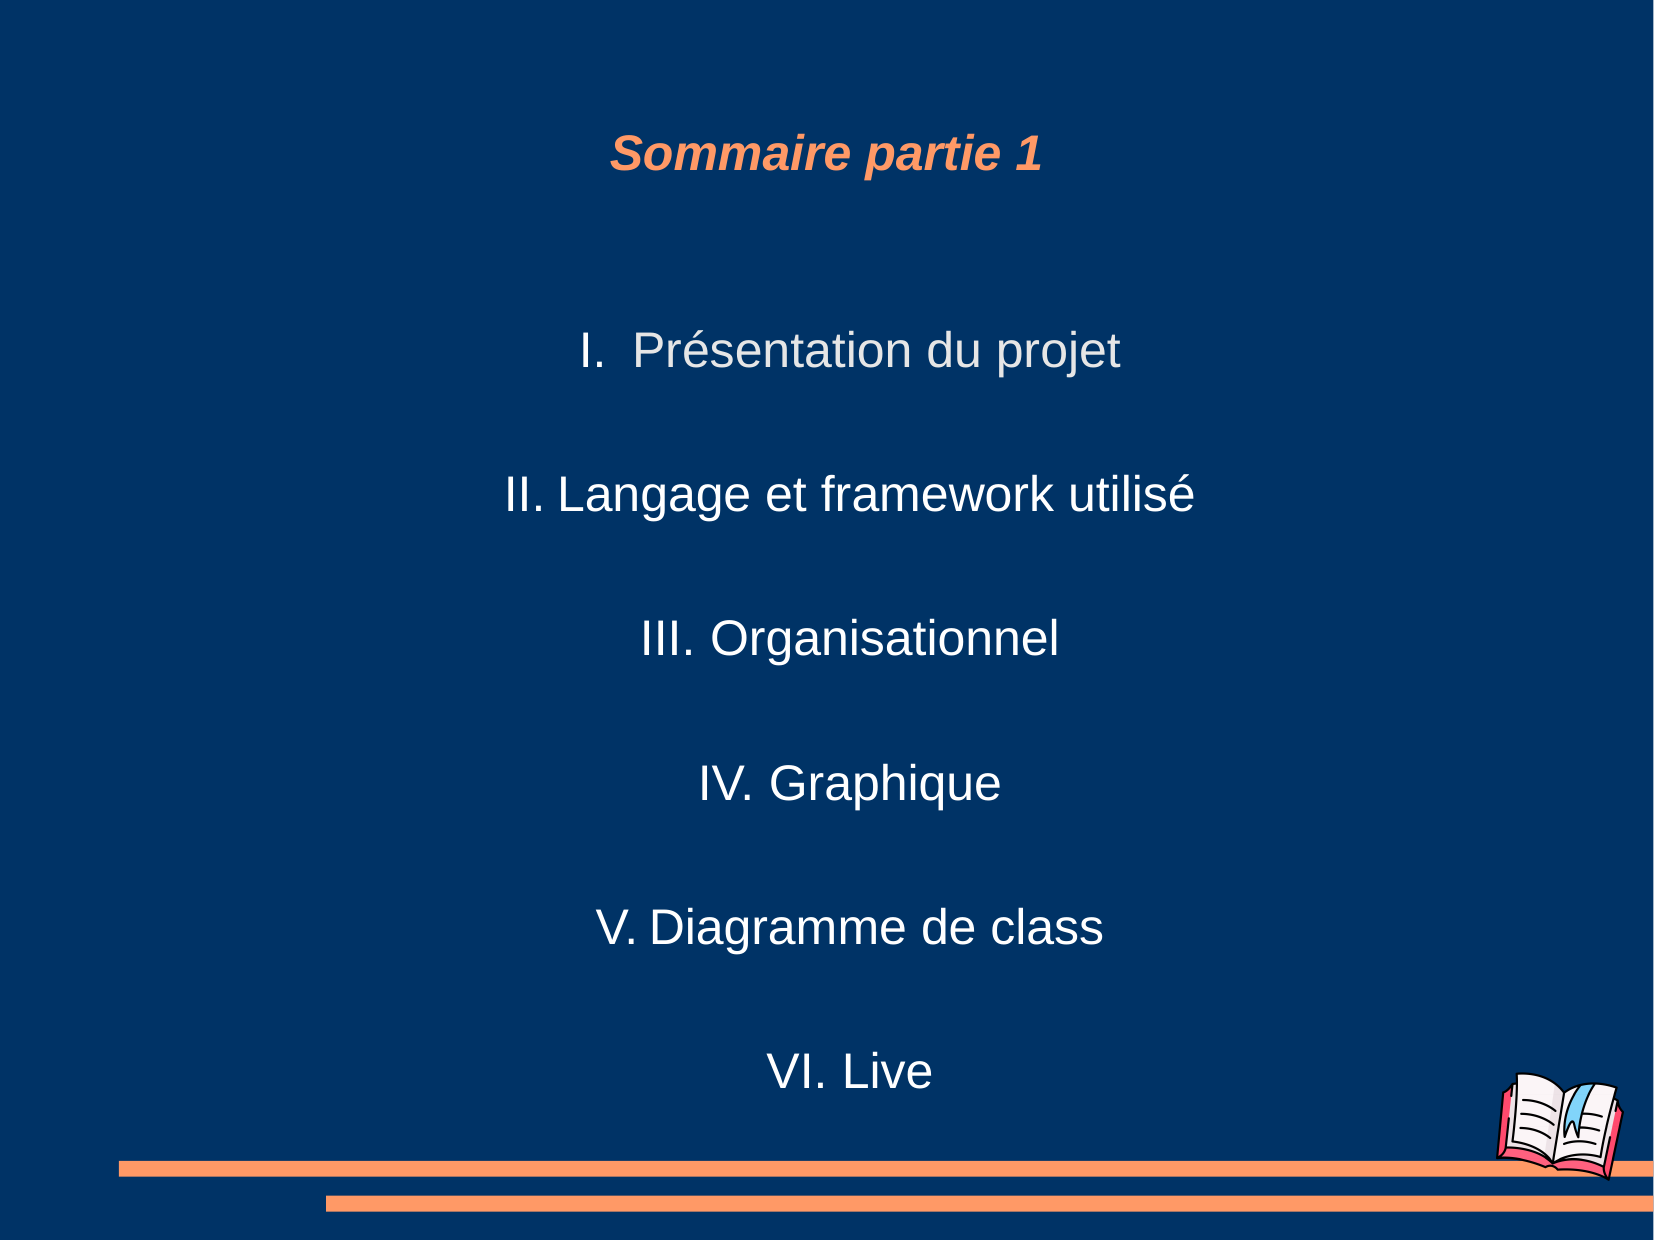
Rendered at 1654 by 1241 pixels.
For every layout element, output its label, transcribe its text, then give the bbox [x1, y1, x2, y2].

title Sommaire partie 1 [82, 49, 1571, 257]
list Présentation du projet Langage et framework utilisé Organisationnel Graphique Diagramme de class Live [121, 322, 1561, 1132]
picture [1496, 1062, 1624, 1191]
